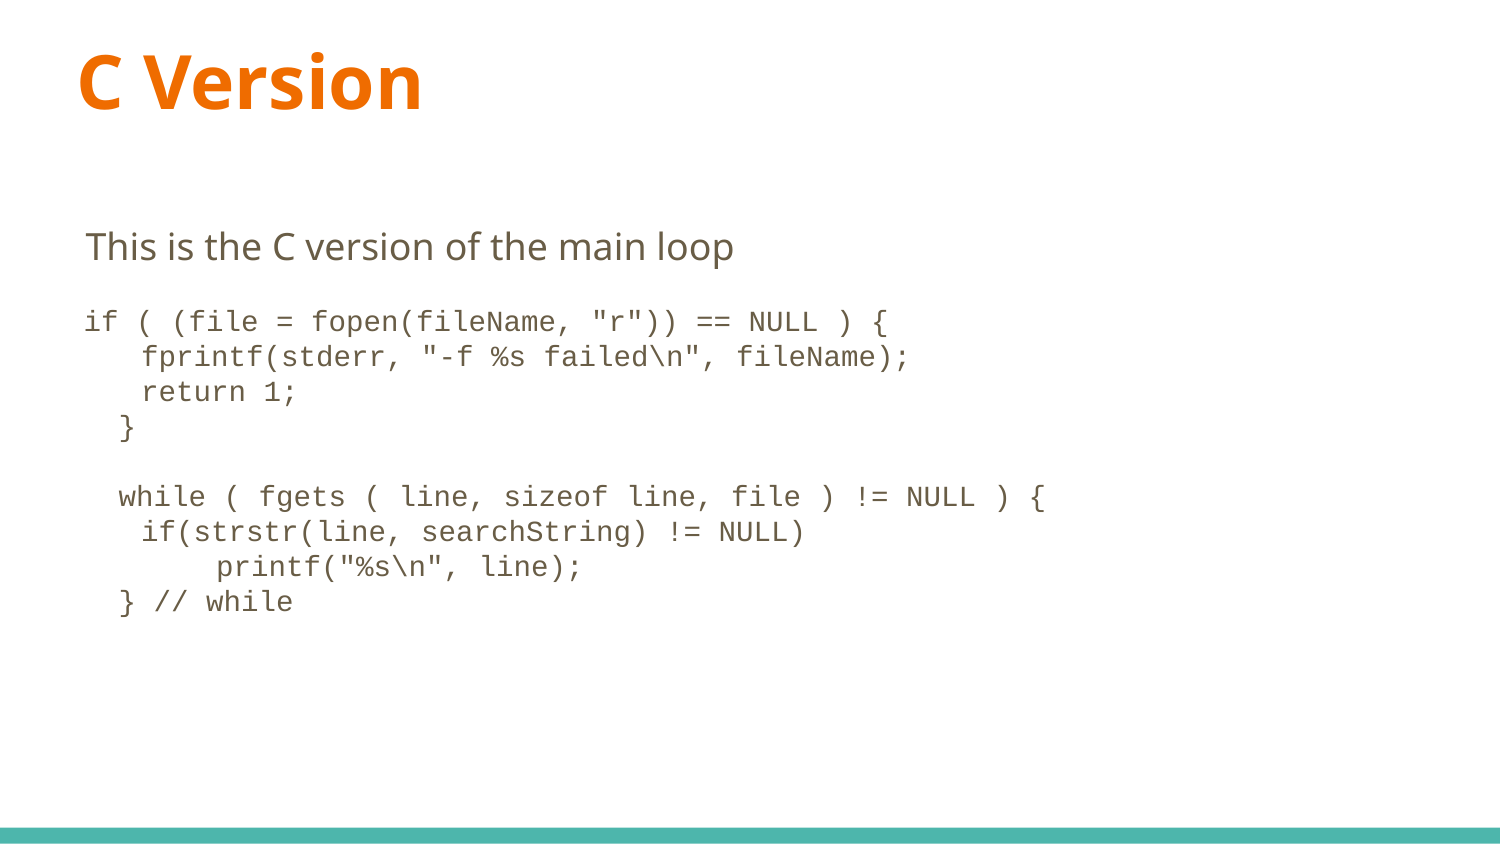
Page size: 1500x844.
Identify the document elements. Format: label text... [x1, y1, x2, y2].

title C Version [61, 19, 1459, 136]
list This is the C version of the main loop if ( (file = fopen(fileName, "r")) == NULL ) { fprintf(stderr, "-f %s failed\n", fileName); return 1; } while ( fgets ( line, sizeof line, file ) != NULL ) { if(strstr(line, searchString) != NULL) printf("%s\n", line); } // while [51, 207, 1449, 750]
